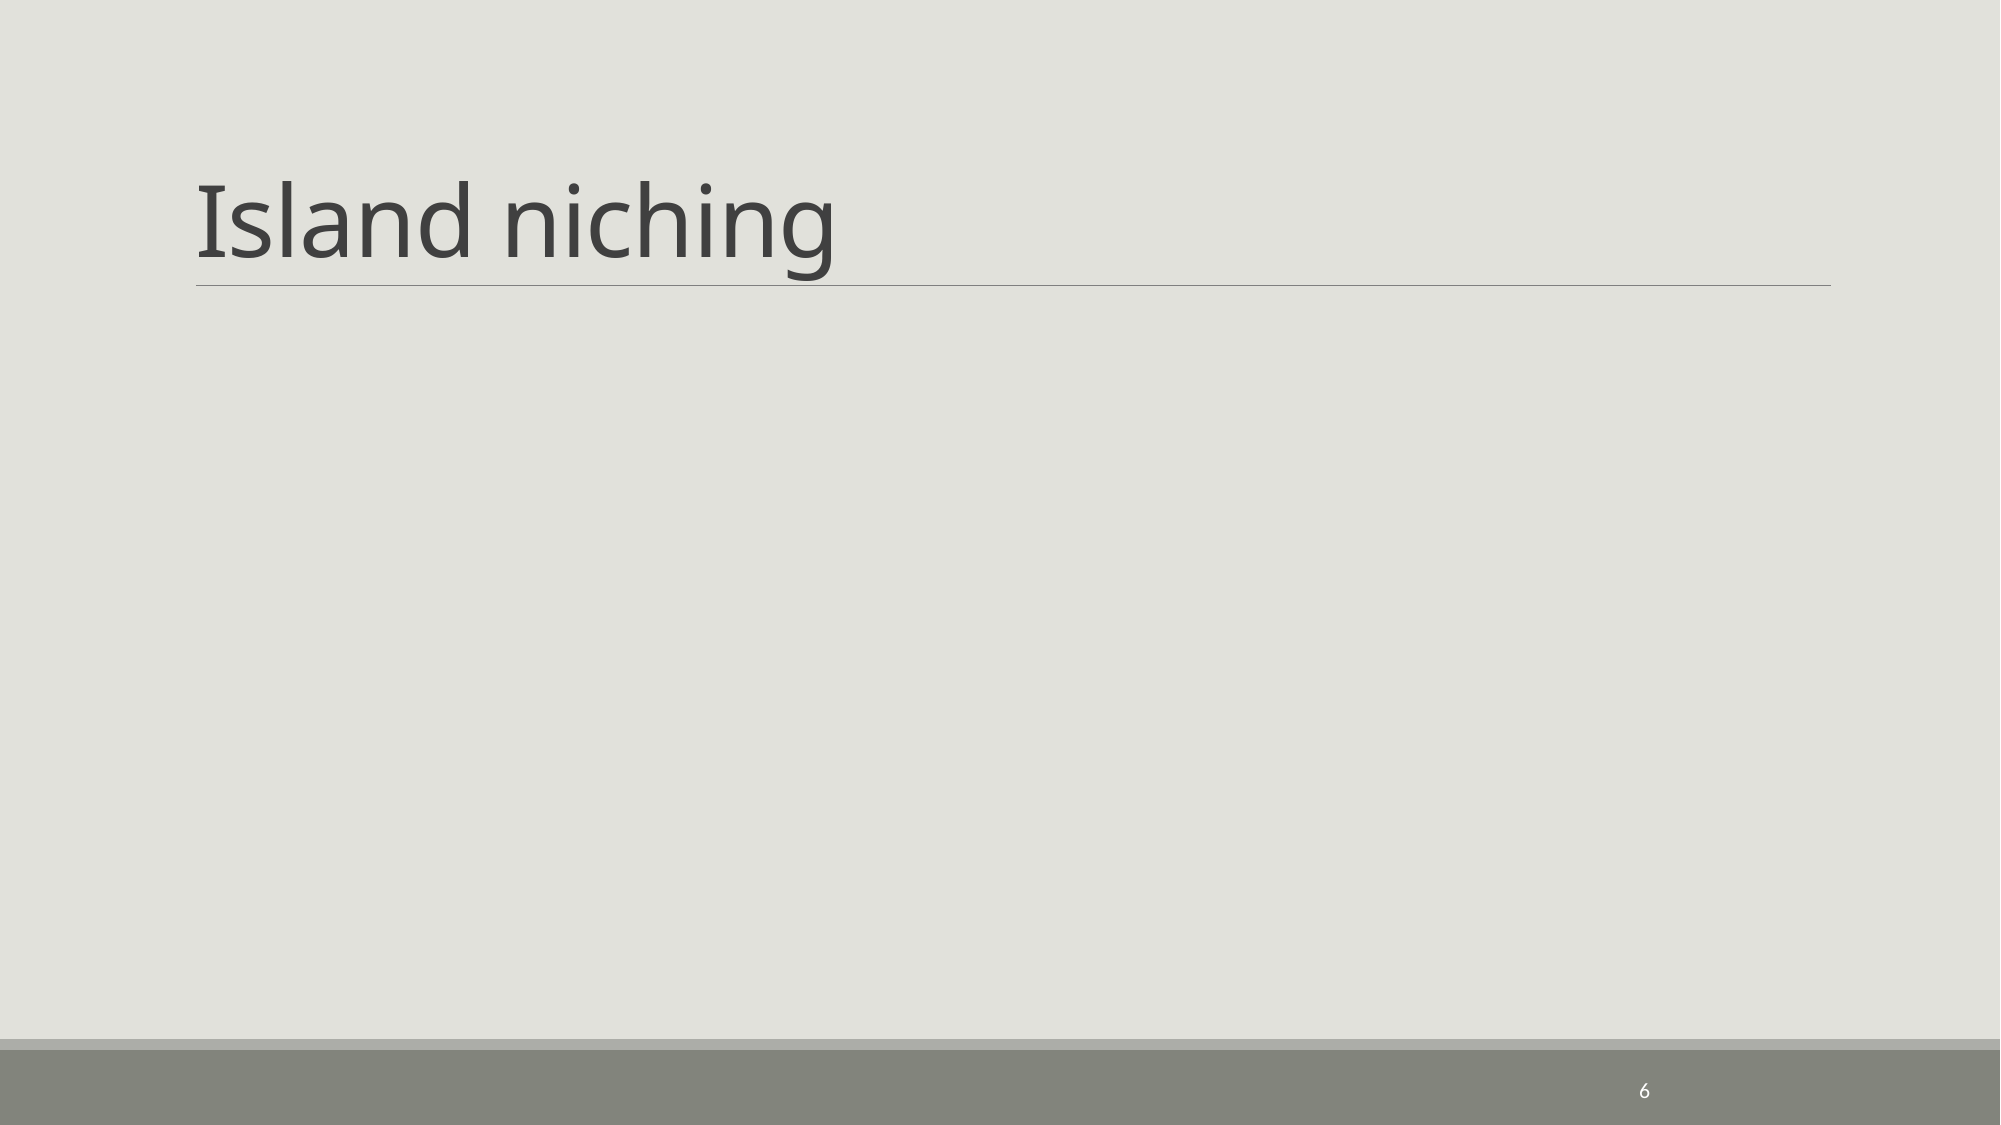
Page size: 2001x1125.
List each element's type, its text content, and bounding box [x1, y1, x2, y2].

title Island niching [180, 47, 1831, 286]
text_box [1624, 1059, 1840, 1120]
